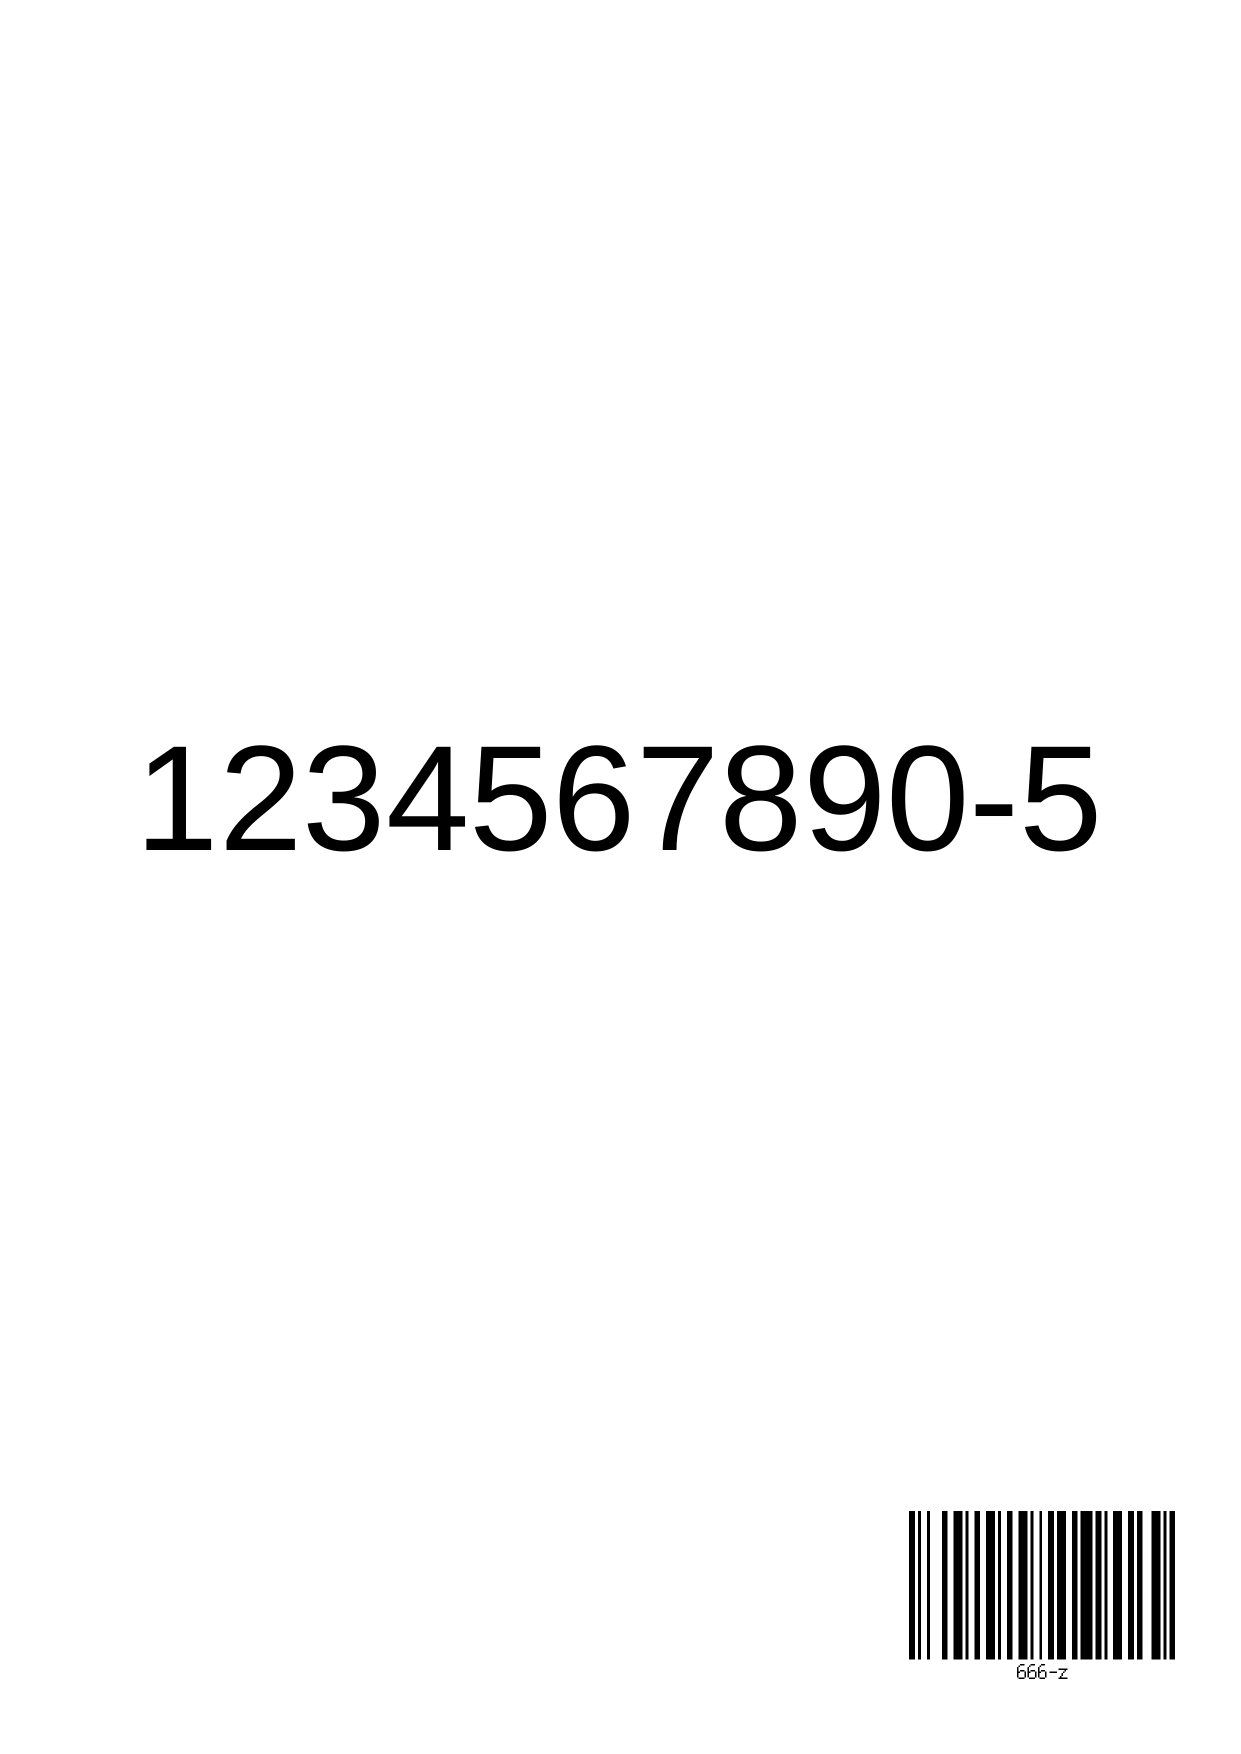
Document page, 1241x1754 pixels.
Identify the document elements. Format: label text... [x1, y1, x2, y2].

picture [909, 1511, 1175, 1686]
text_box 1234567890-5 [59, 640, 1182, 957]
